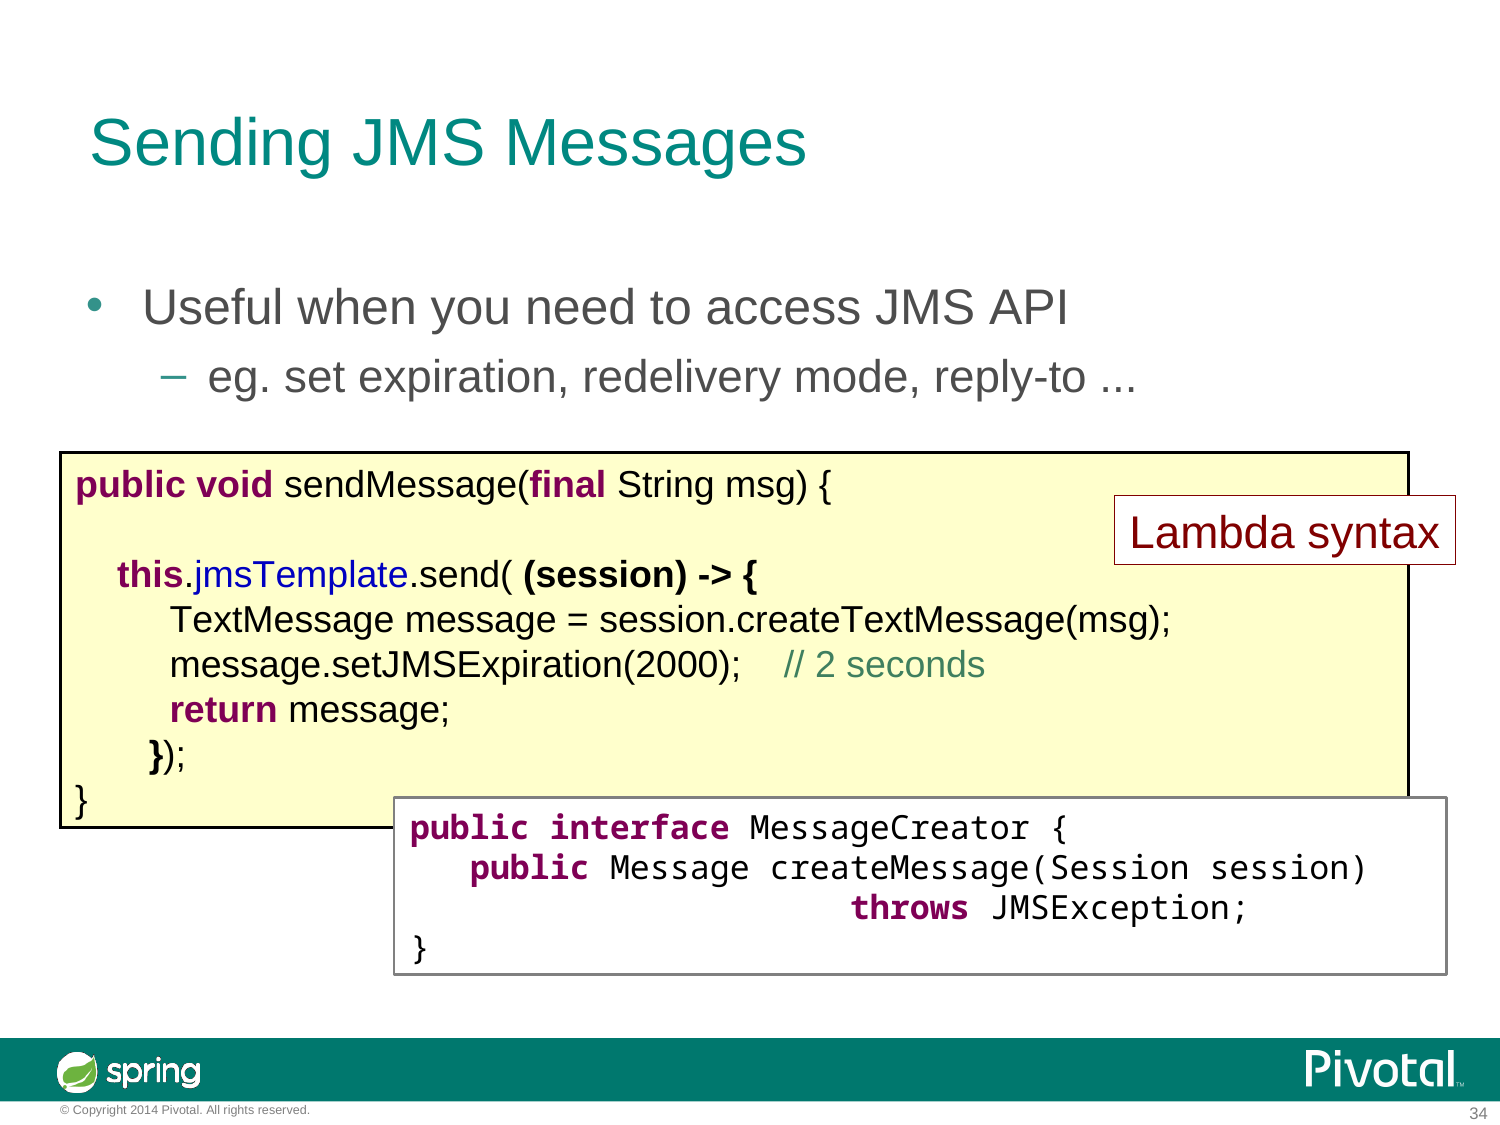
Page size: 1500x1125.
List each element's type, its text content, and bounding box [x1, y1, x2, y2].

title Sending JMS Messages [75, 45, 1426, 233]
text_box Lambda syntax [1114, 495, 1456, 565]
picture [1306, 1050, 1464, 1087]
list Useful when you need to access JMS API eg. set expiration, redelivery mode, reply-to ... [70, 266, 1421, 1010]
text_box public interface MessageCreator { public Message createMessage(Session session) throws JMSException; } [394, 797, 1447, 975]
picture [32, 1041, 210, 1103]
